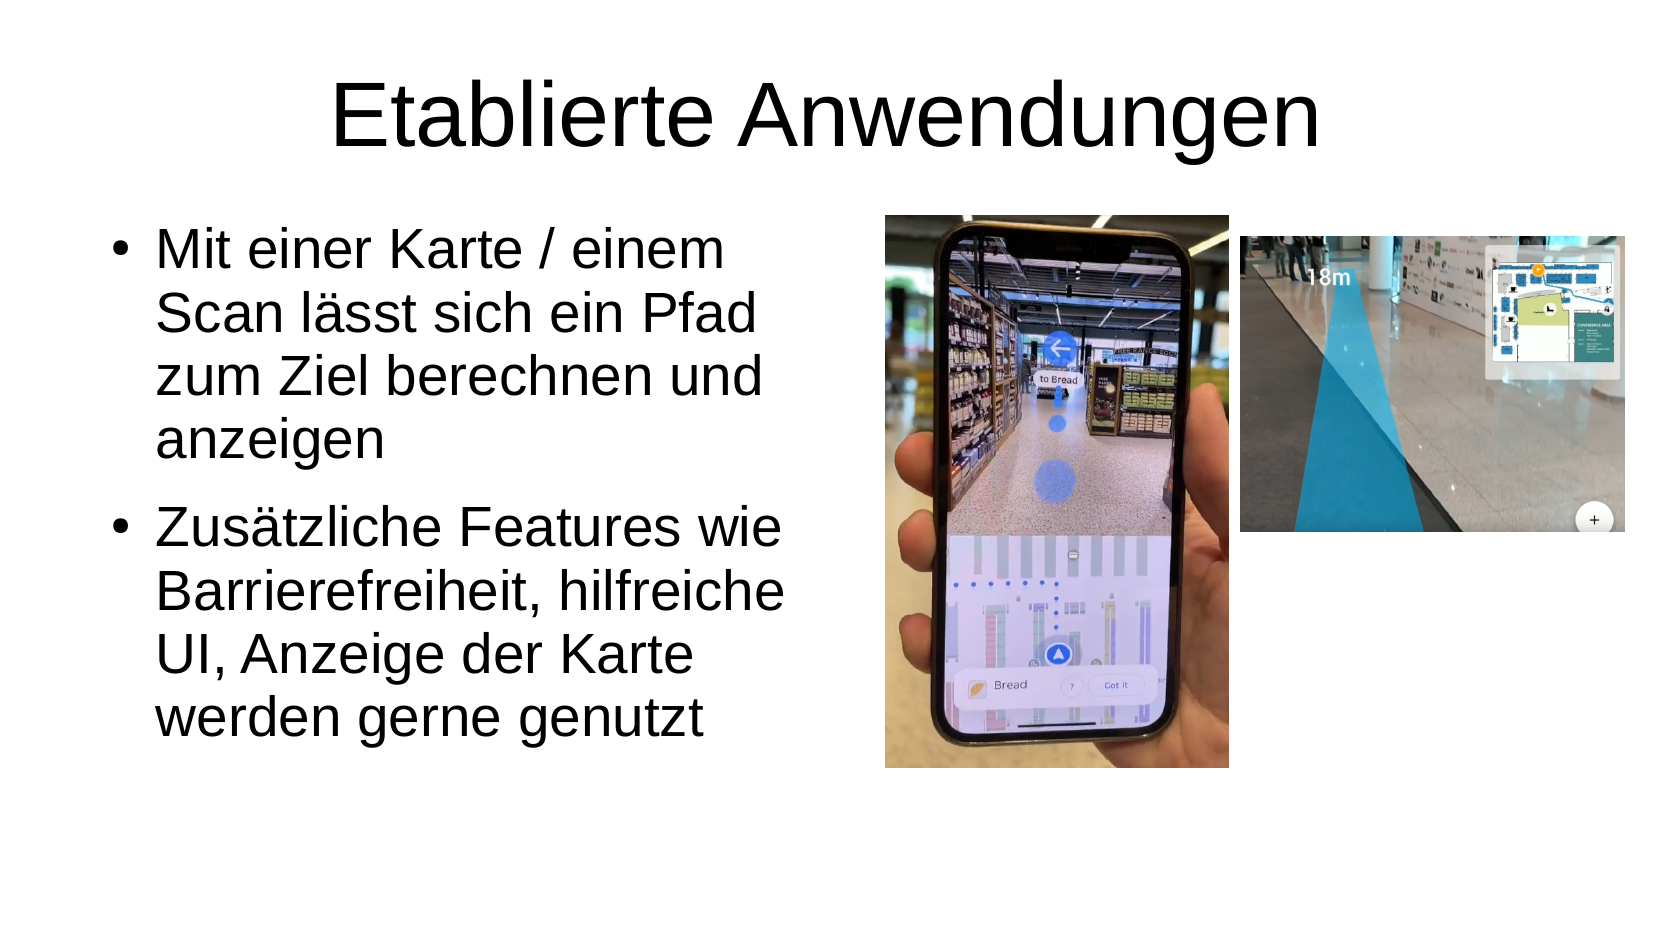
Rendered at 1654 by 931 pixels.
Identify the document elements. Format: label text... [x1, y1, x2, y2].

title Etablierte Anwendungen [82, 37, 1571, 193]
picture [885, 215, 1229, 768]
list Mit einer Karte / einem Scan lässt sich ein Pfad zum Ziel berechnen und anzeigen Zusätzliche Features wie Barrierefreiheit, hilfreiche UI, Anzeige der Karte werden gerne genutzt [95, 217, 796, 758]
picture [1240, 236, 1625, 532]
